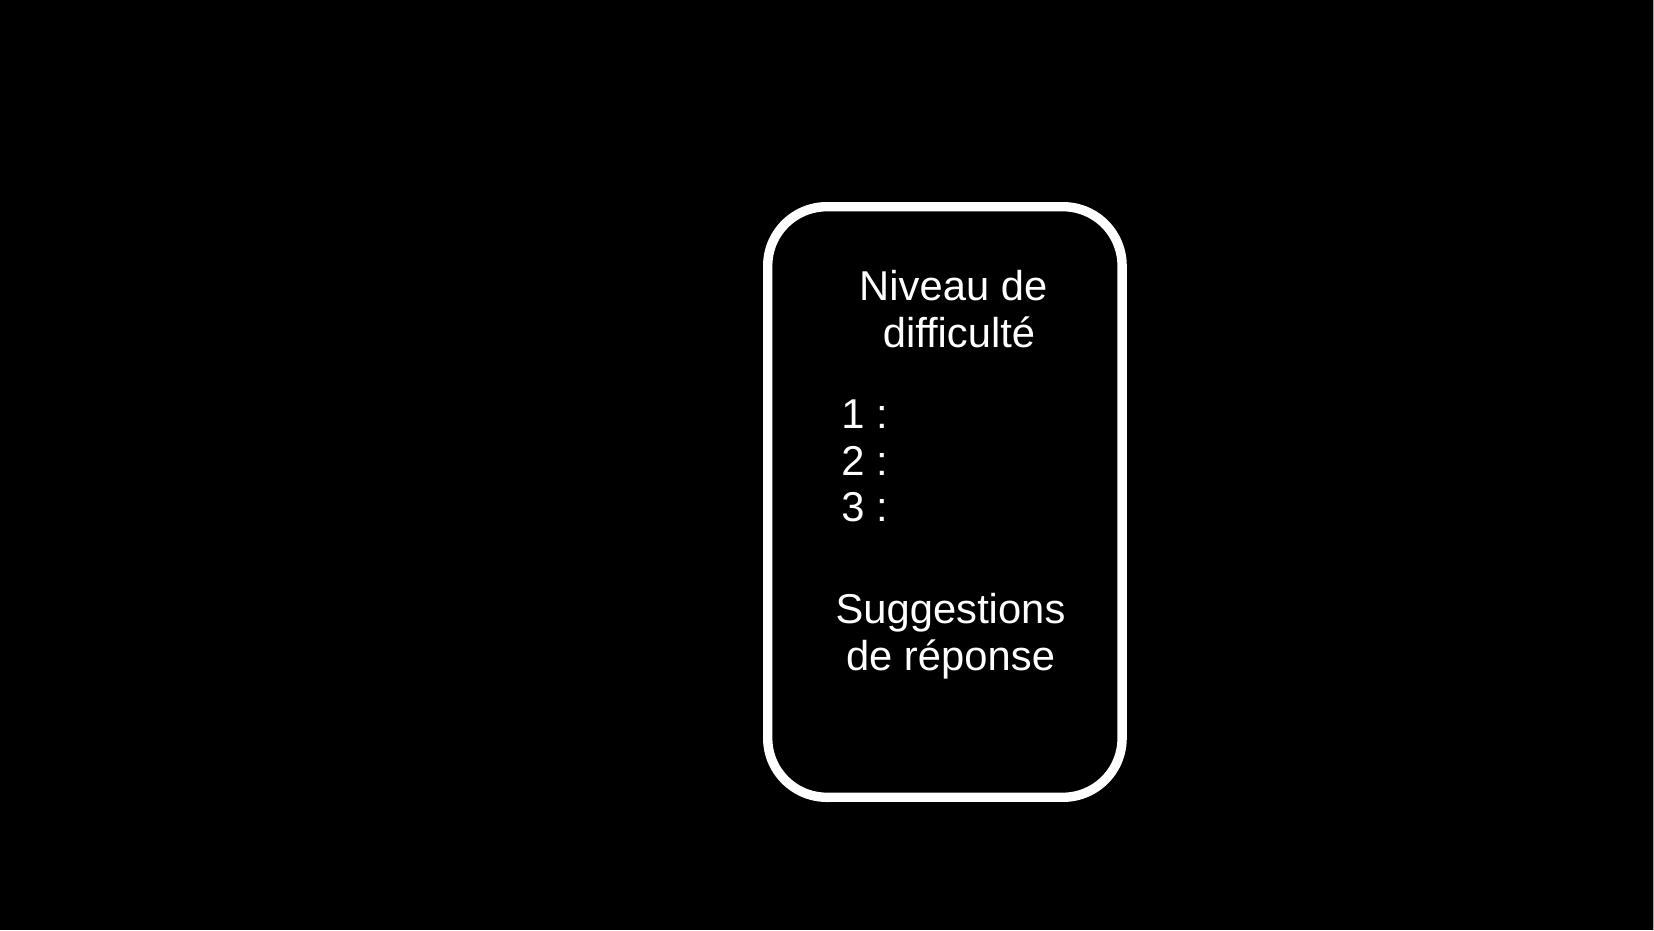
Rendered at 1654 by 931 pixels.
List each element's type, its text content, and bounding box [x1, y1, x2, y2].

text_box 1 : 2 : 3 : [826, 383, 903, 539]
text_box Suggestions de réponse [820, 578, 1087, 733]
text_box [767, 206, 1123, 798]
text_box Niveau de difficulté [844, 255, 1081, 364]
